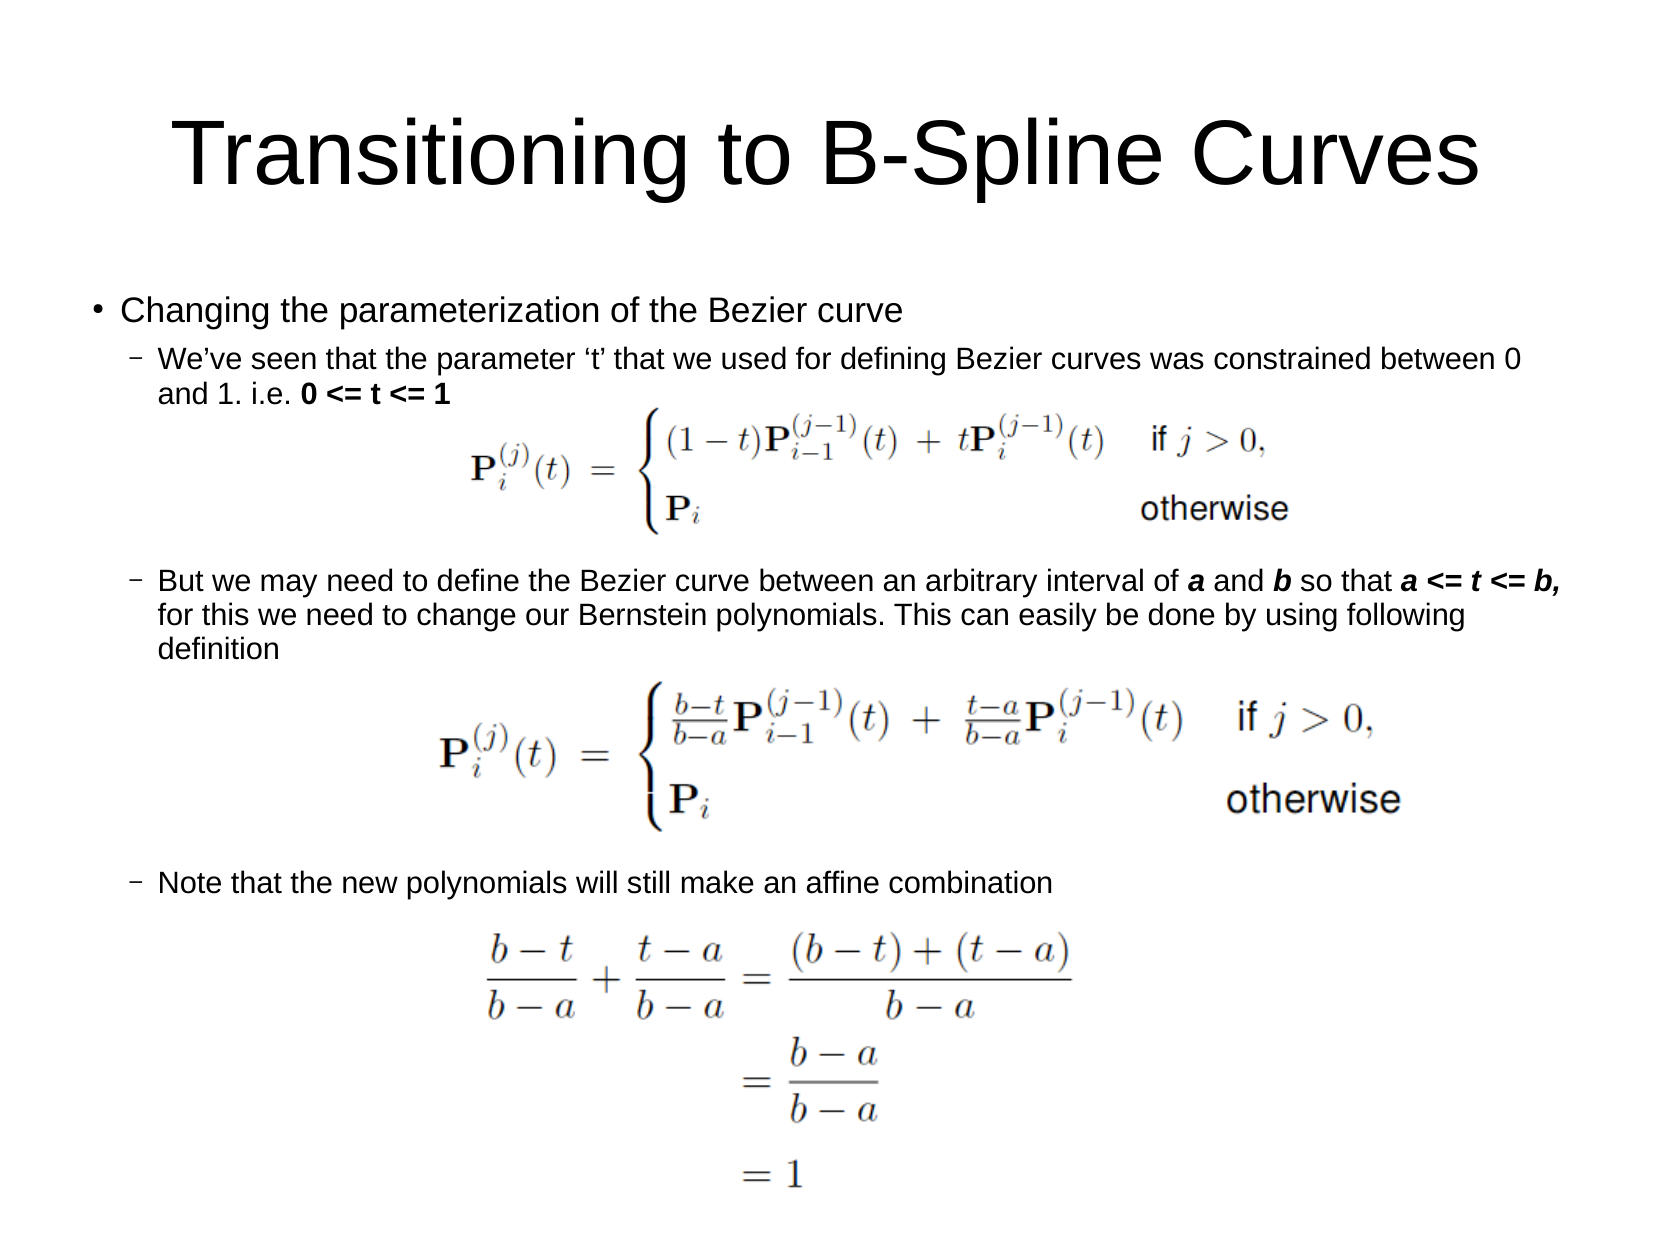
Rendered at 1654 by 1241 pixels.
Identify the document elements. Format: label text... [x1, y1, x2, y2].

picture [420, 674, 1409, 846]
picture [481, 929, 1081, 1201]
title Transitioning to B-Spline Curves [82, 49, 1571, 257]
list Changing the parameterization of the Bezier curve We’ve seen that the parameter ‘t’ that we used for defining Bezier curves was constrained between 0 and 1. i.e. 0 <= t <= 1 But we may need to define the Bezier curve between an arbitrary interval of a and b so that a <= t <= b, for this we need to change our Bernstein polynomials. This can easily be done by using following definition Note that the new polynomials will still make an affine combination [82, 290, 1571, 1010]
picture [465, 404, 1298, 541]
